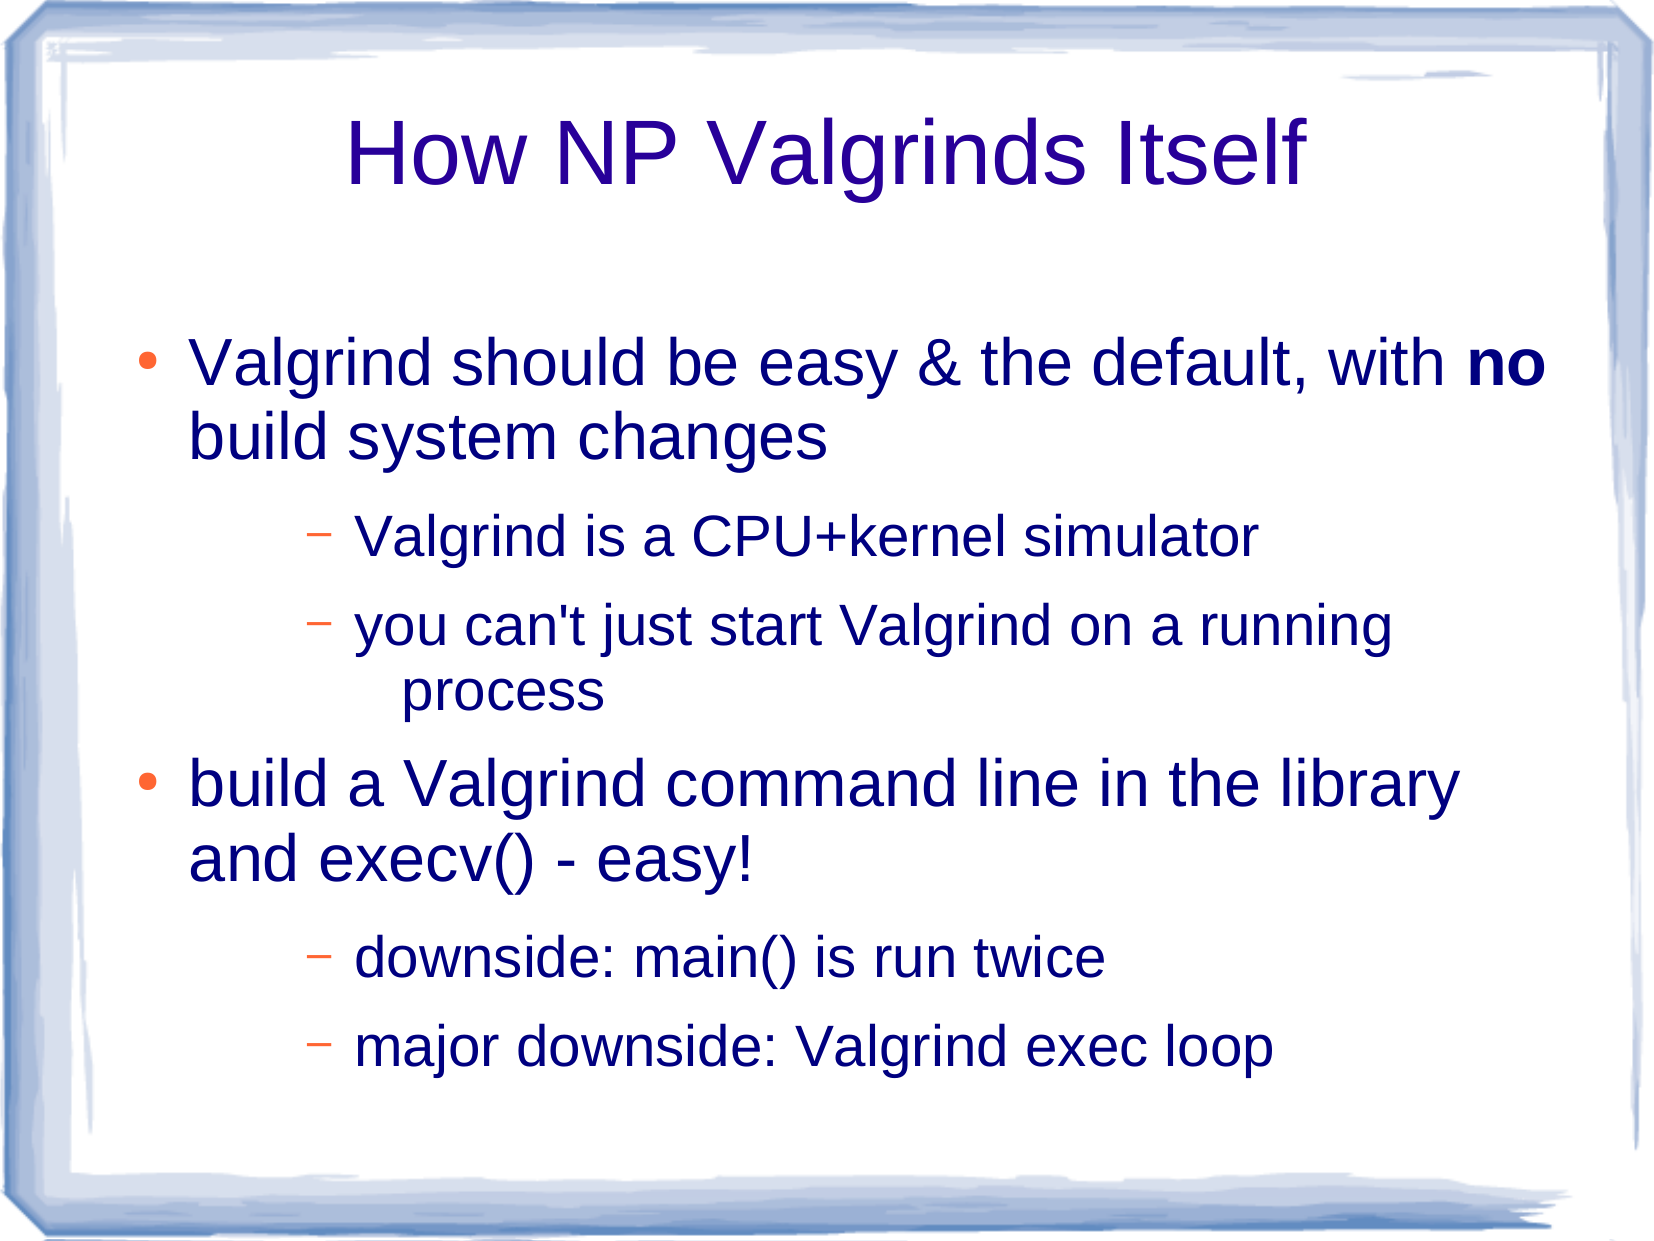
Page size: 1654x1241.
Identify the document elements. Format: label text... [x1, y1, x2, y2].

picture [0, 0, 1654, 1241]
title How NP Valgrinds Itself [82, 56, 1571, 250]
list Valgrind should be easy & the default, with no build system changes Valgrind is a CPU+kernel simulator you can't just start Valgrind on a running process build a Valgrind command line in the library and execv() - easy! downside: main() is run twice major downside: Valgrind exec loop [118, 324, 1571, 1129]
